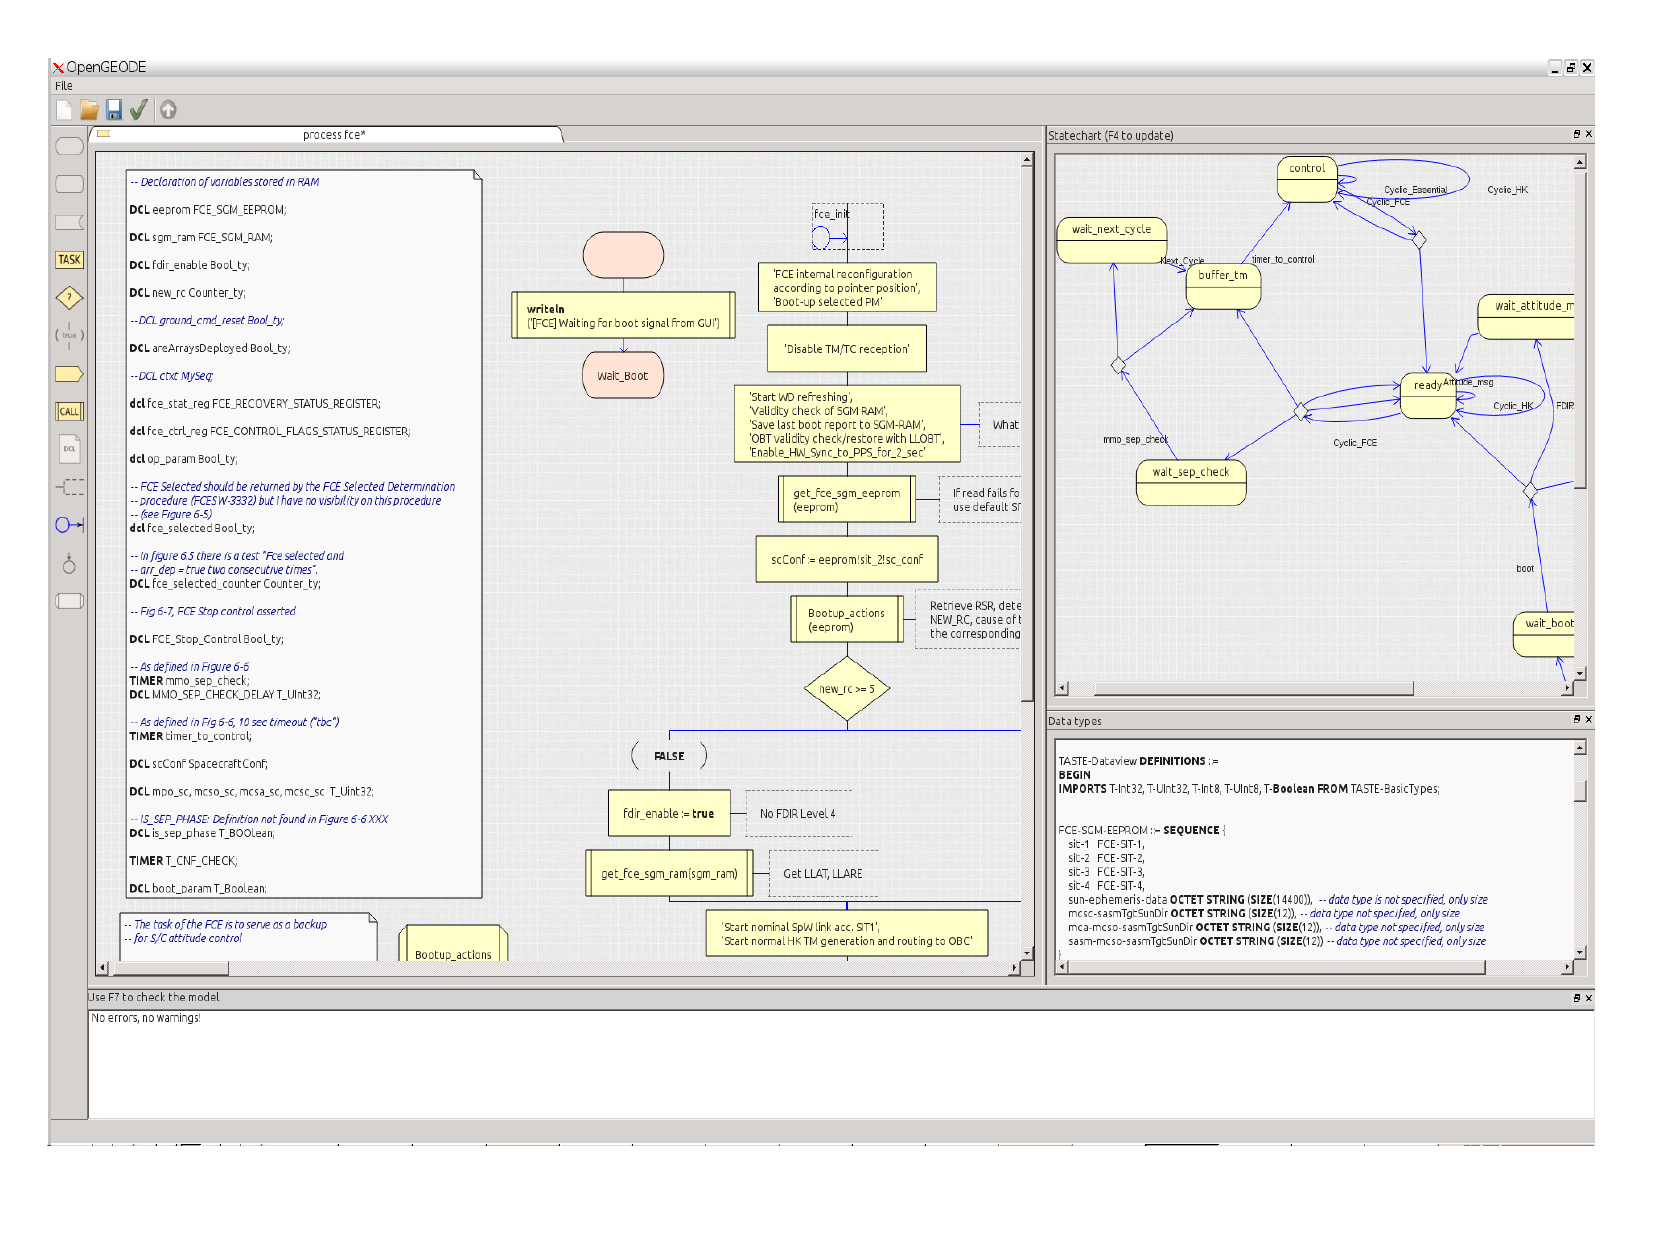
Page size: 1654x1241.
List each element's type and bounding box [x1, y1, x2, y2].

picture [47, 58, 1595, 1146]
